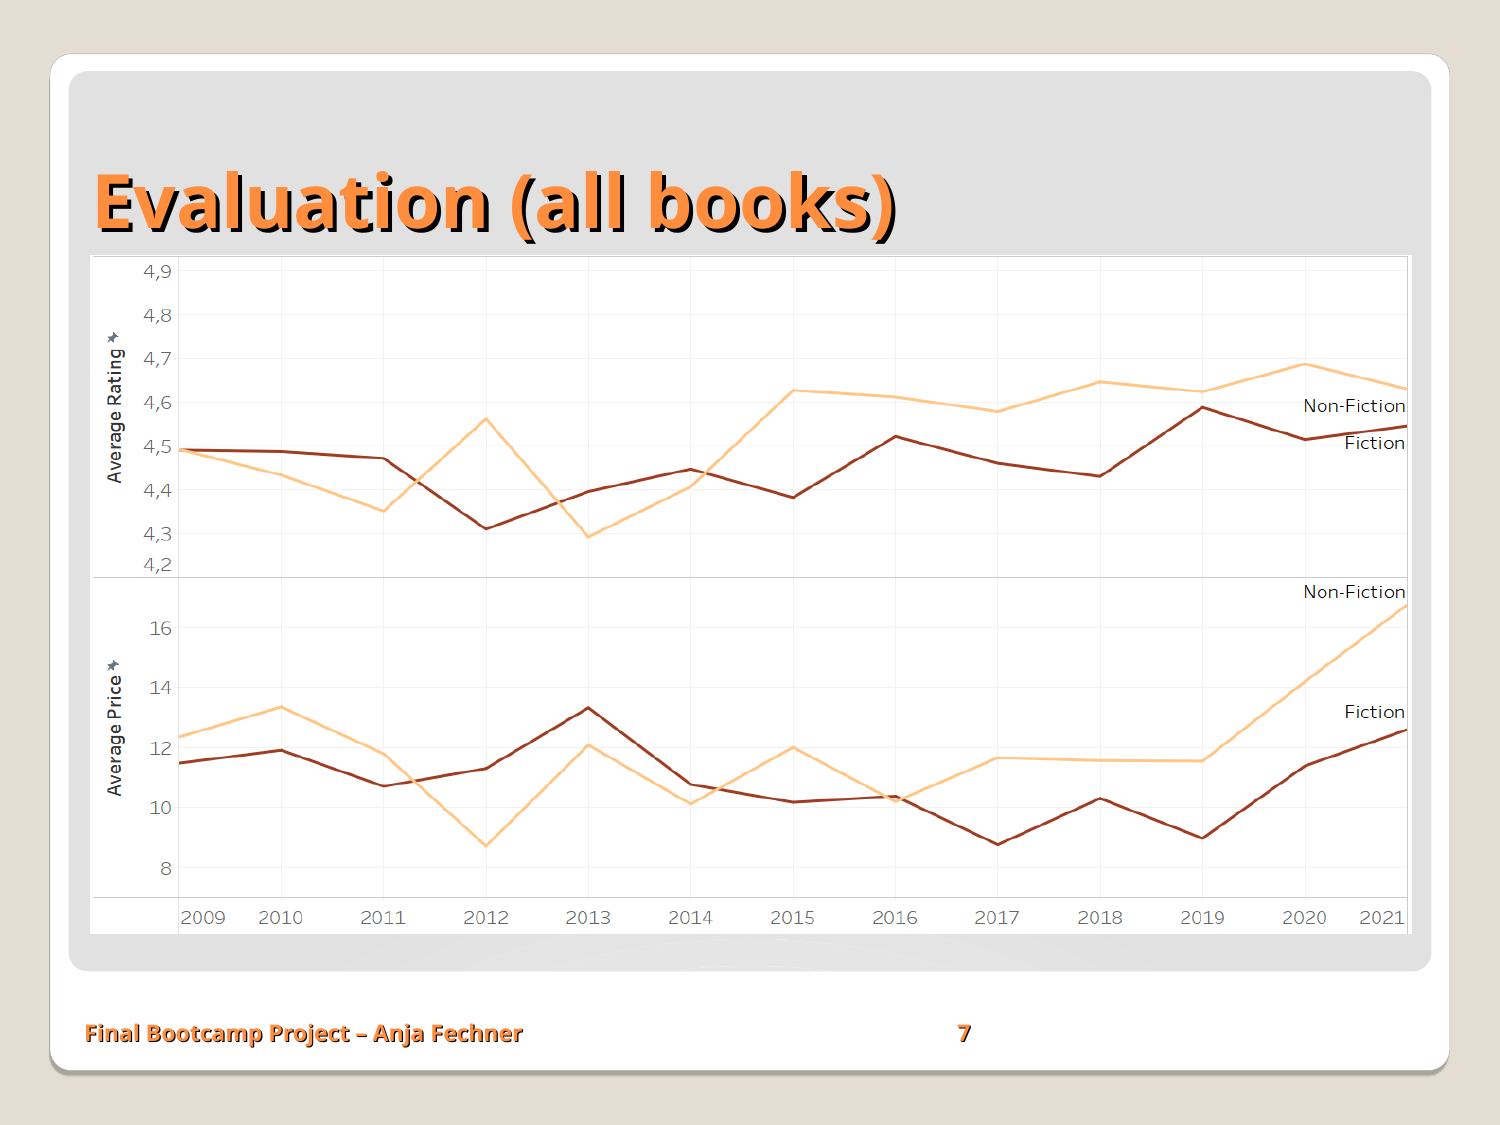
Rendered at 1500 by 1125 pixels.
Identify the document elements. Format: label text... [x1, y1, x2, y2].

text_box Final Bootcamp Project – Anja Fechner [76, 1012, 1436, 1054]
picture [90, 255, 1412, 934]
title Evaluation (all books) [76, 78, 1420, 251]
